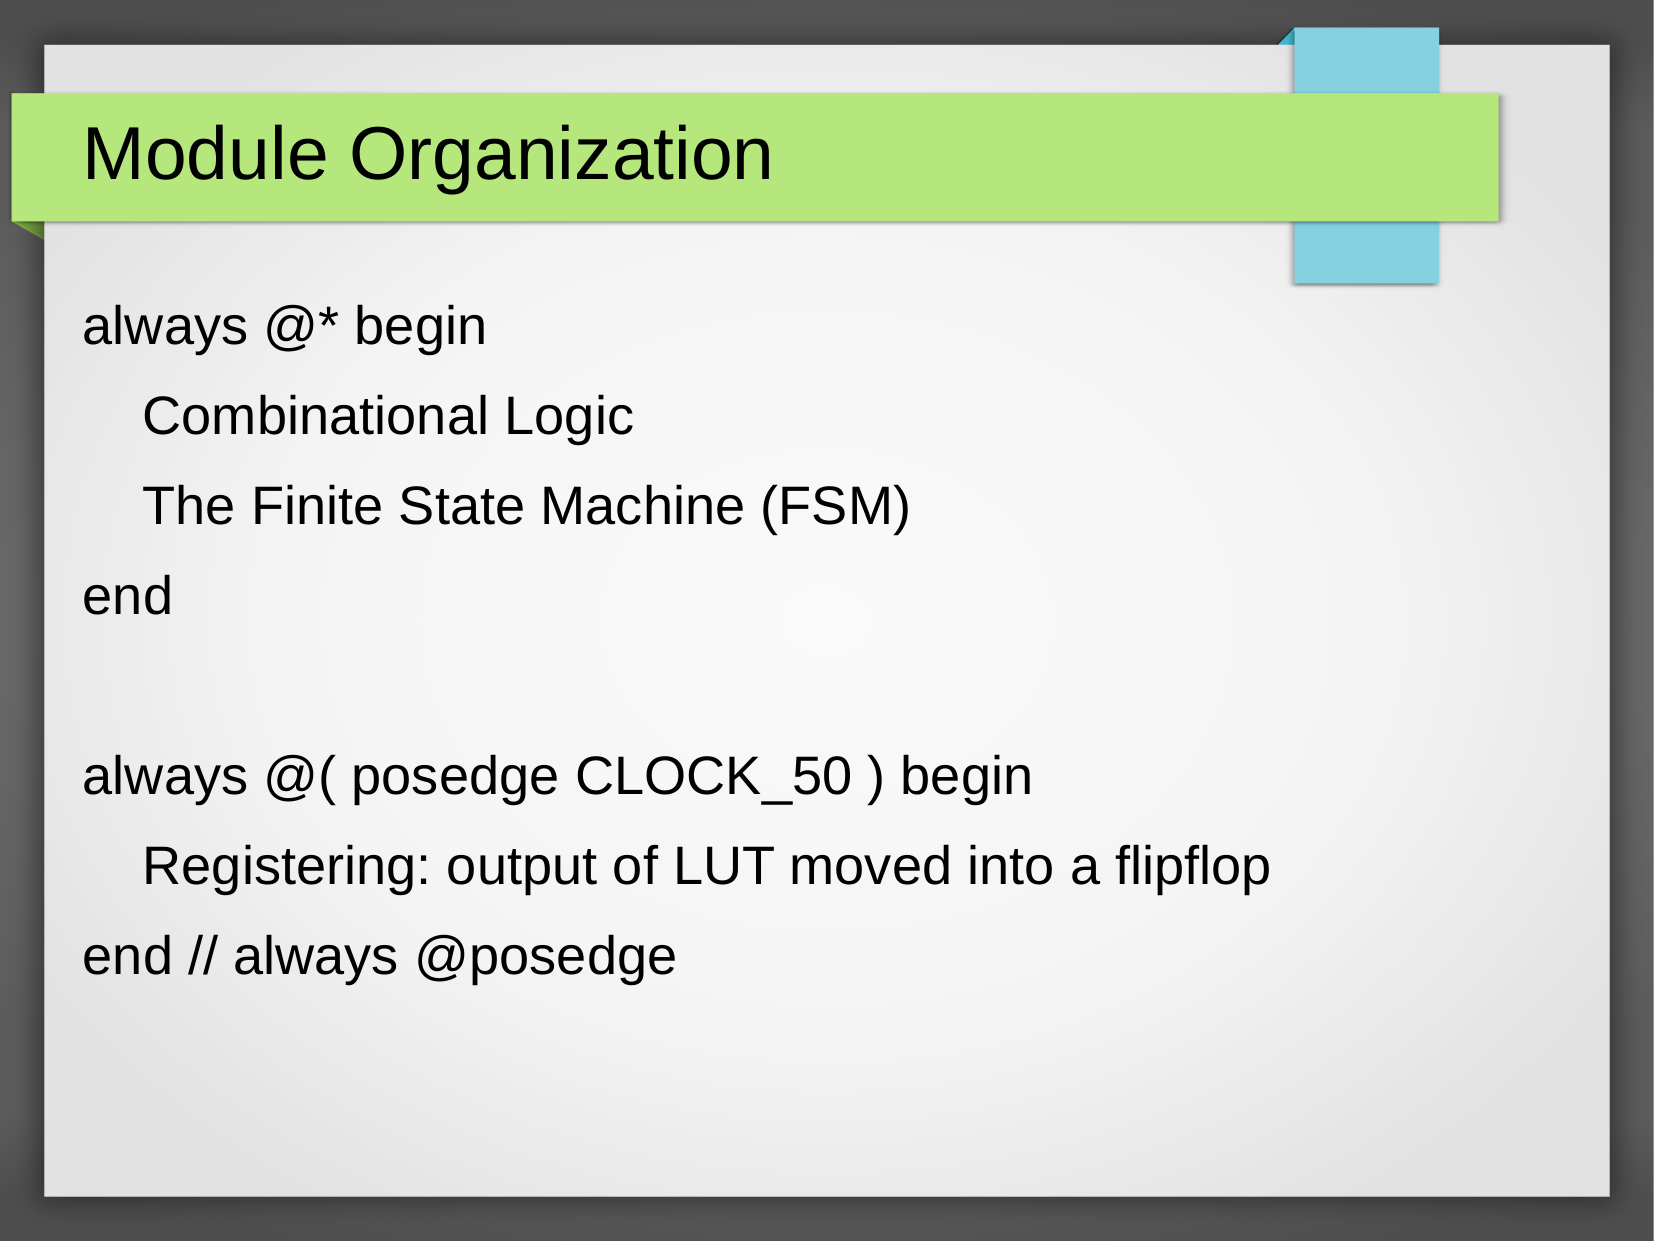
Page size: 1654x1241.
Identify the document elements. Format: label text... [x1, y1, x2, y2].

picture [0, 0, 1654, 1241]
title Module Organization [82, 94, 1264, 213]
list always @* begin Combinational Logic The Finite State Machine (FSM) end always @( posedge CLOCK_50 ) begin Registering: output of LUT moved into a flipflop end // always @posedge [82, 295, 1571, 1077]
